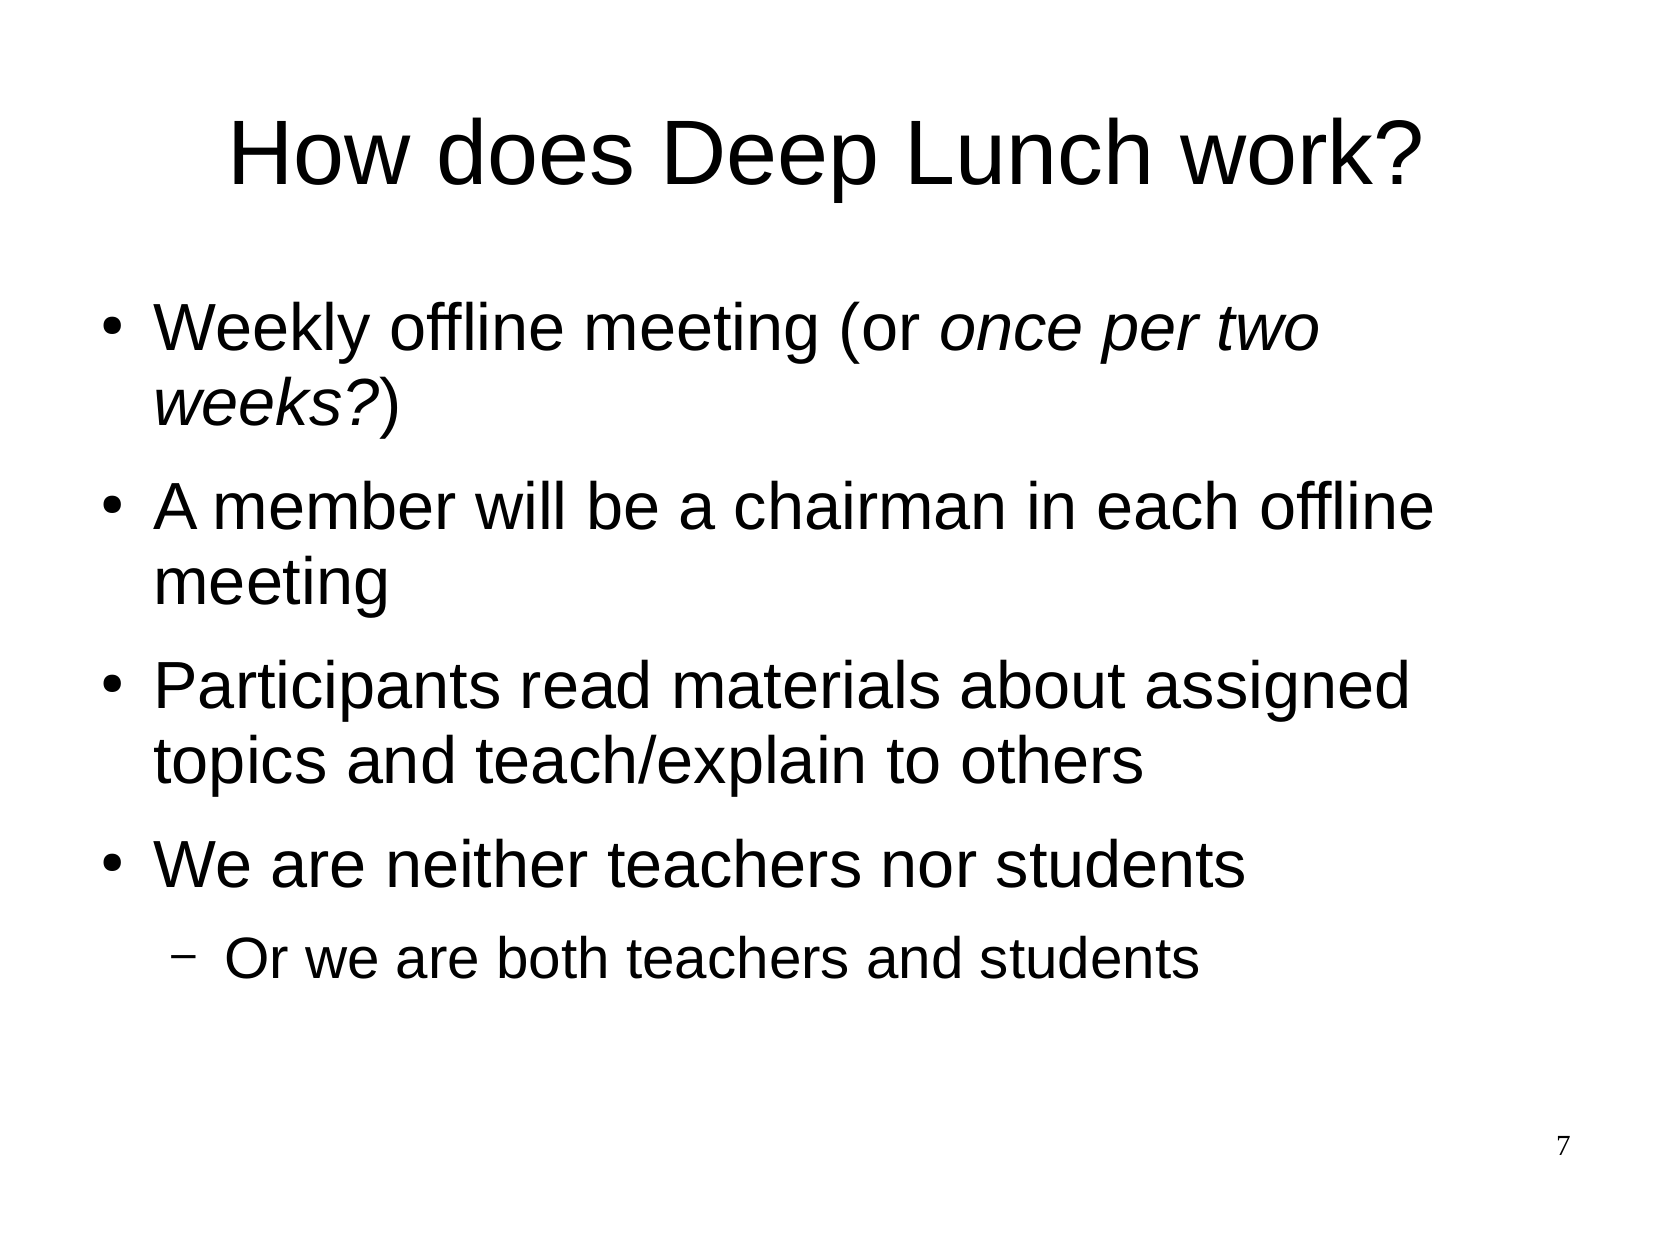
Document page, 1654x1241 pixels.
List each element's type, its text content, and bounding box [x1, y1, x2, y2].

list Weekly offline meeting (or once per two weeks?) A member will be a chairman in each offline meeting Participants read materials about assigned topics and teach/explain to others We are neither teachers nor students Or we are both teachers and students [82, 290, 1571, 1010]
title How does Deep Lunch work? [82, 49, 1571, 257]
